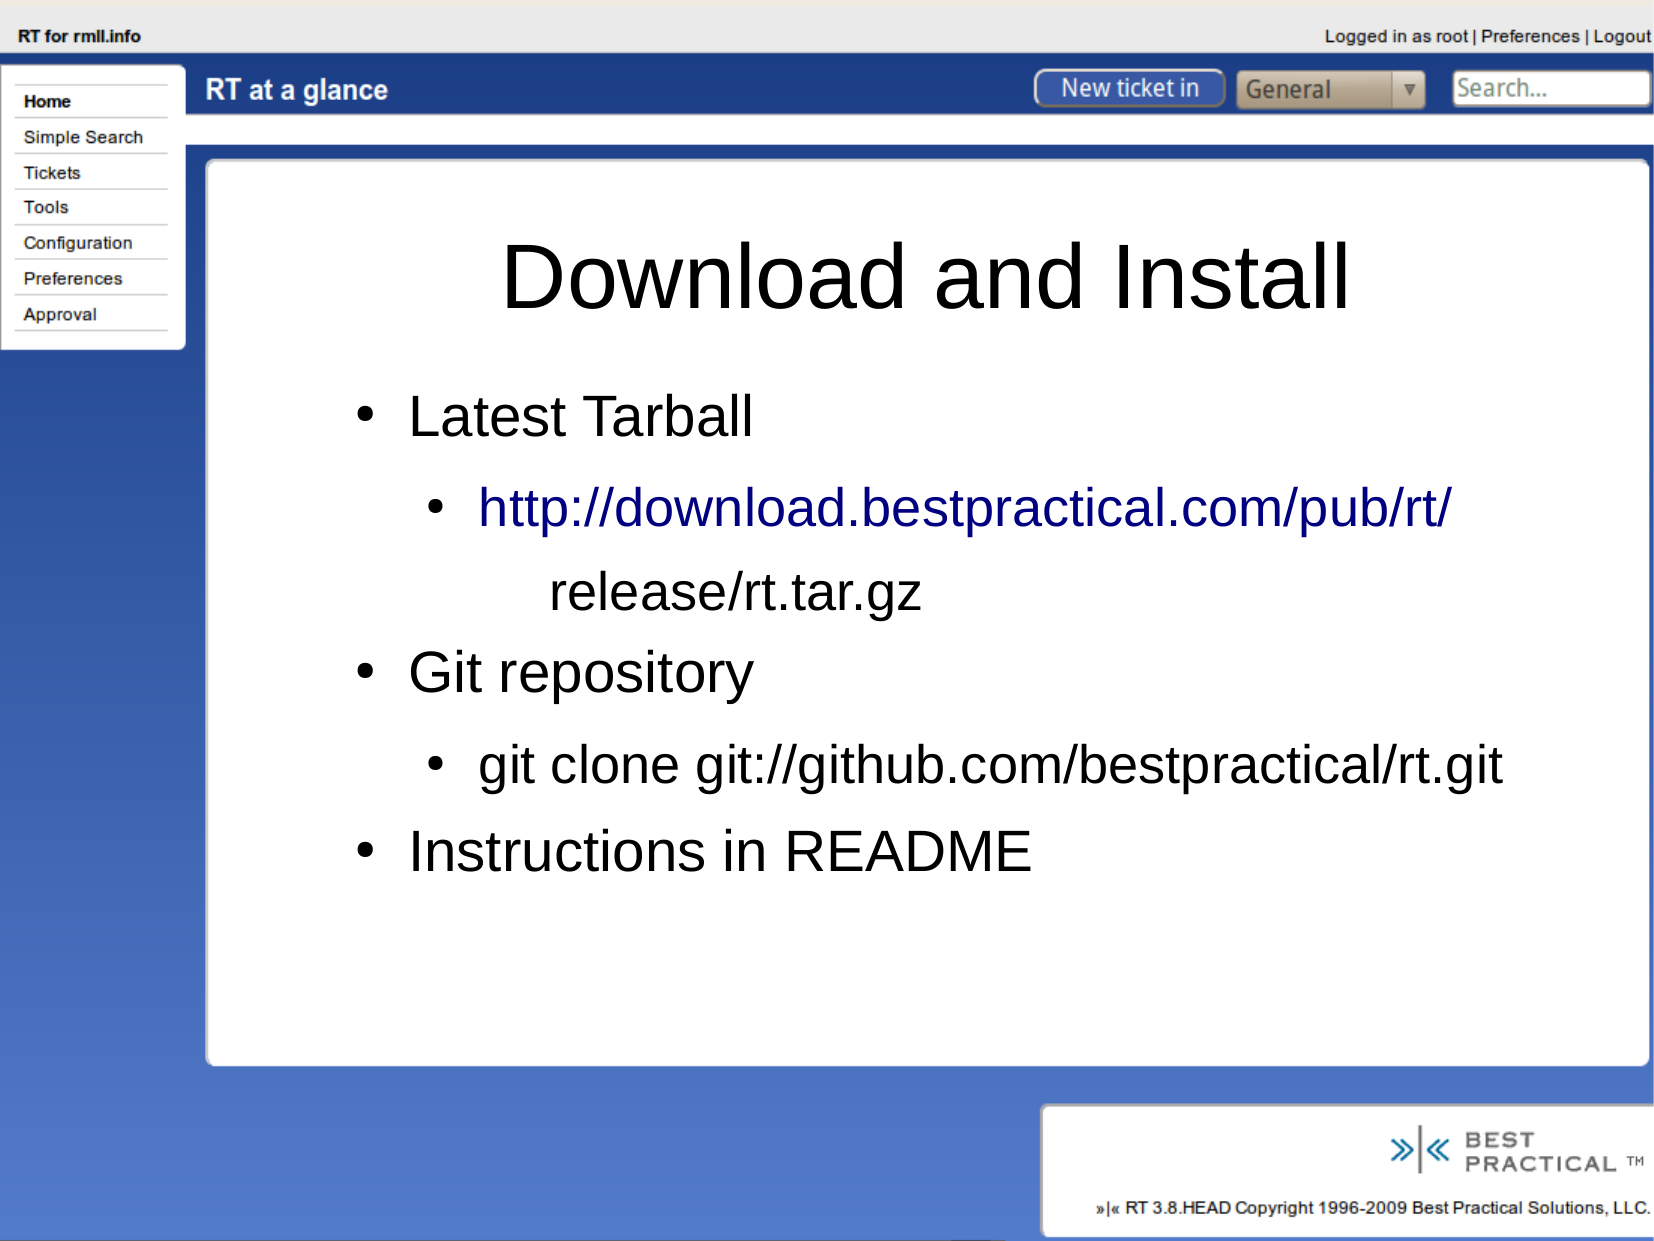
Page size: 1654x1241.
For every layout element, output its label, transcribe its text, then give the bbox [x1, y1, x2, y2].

list Latest Tarball http://download.bestpractical.com/pub/rt/ release/rt.tar.gz Git repository git clone git://github.com/bestpractical/rt.git Instructions in README [337, 383, 1577, 1173]
picture [468, 0, 1654, 1241]
title Download and Install [211, 184, 1642, 369]
